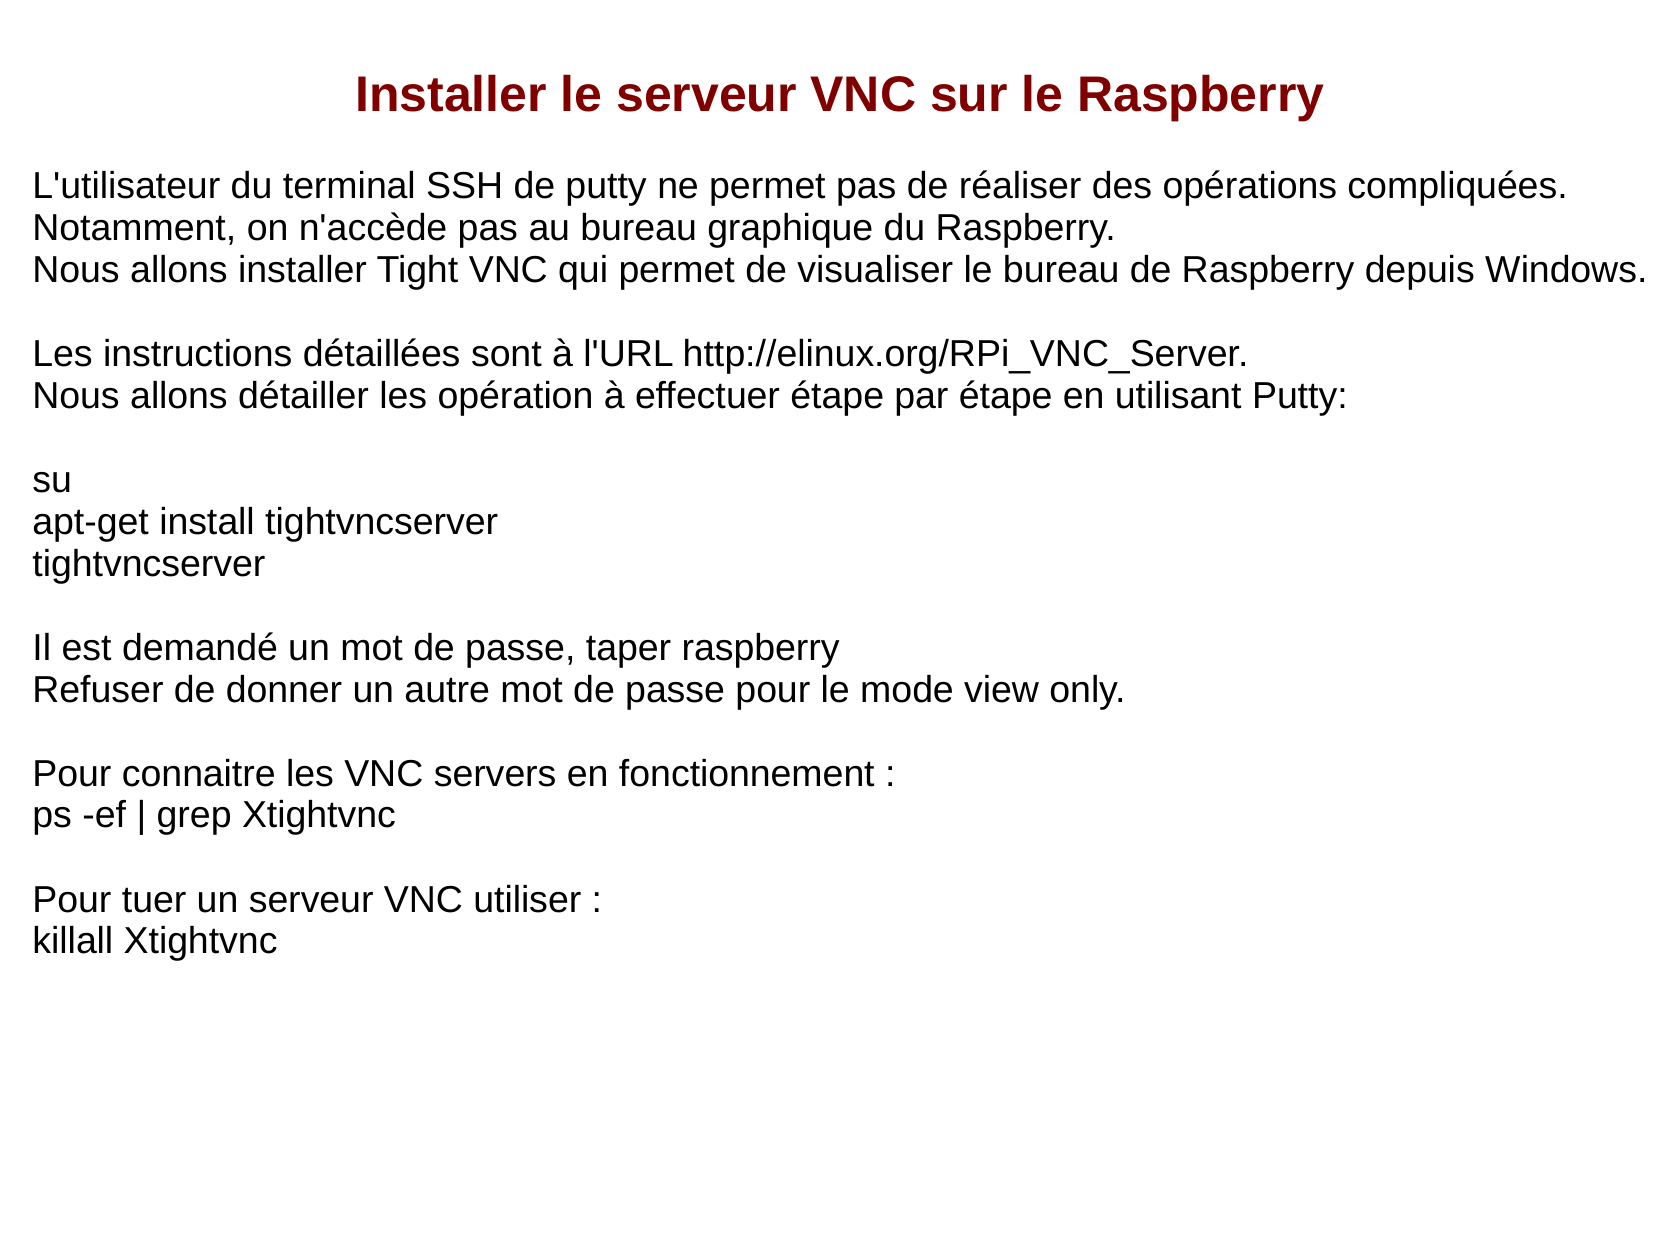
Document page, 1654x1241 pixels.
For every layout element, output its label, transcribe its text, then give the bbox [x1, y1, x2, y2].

text_box Installer le serveur VNC sur le Raspberry L'utilisateur du terminal SSH de putty ne permet pas de réaliser des opérations compliquées. Notamment, on n'accède pas au bureau graphique du Raspberry. Nous allons installer Tight VNC qui permet de visualiser le bureau de Raspberry depuis Windows. Les instructions détaillées sont à l'URL http://elinux.org/RPi_VNC_Server. Nous allons détailler les opération à effectuer étape par étape en utilisant Putty: su apt-get install tightvncserver tightvncserver Il est demandé un mot de passe, taper raspberry Refuser de donner un autre mot de passe pour le mode view only. Pour connaitre les VNC servers en fonctionnement : ps -ef | grep Xtightvnc Pour tuer un serveur VNC utiliser : killall Xtightvnc [17, 59, 1654, 1002]
